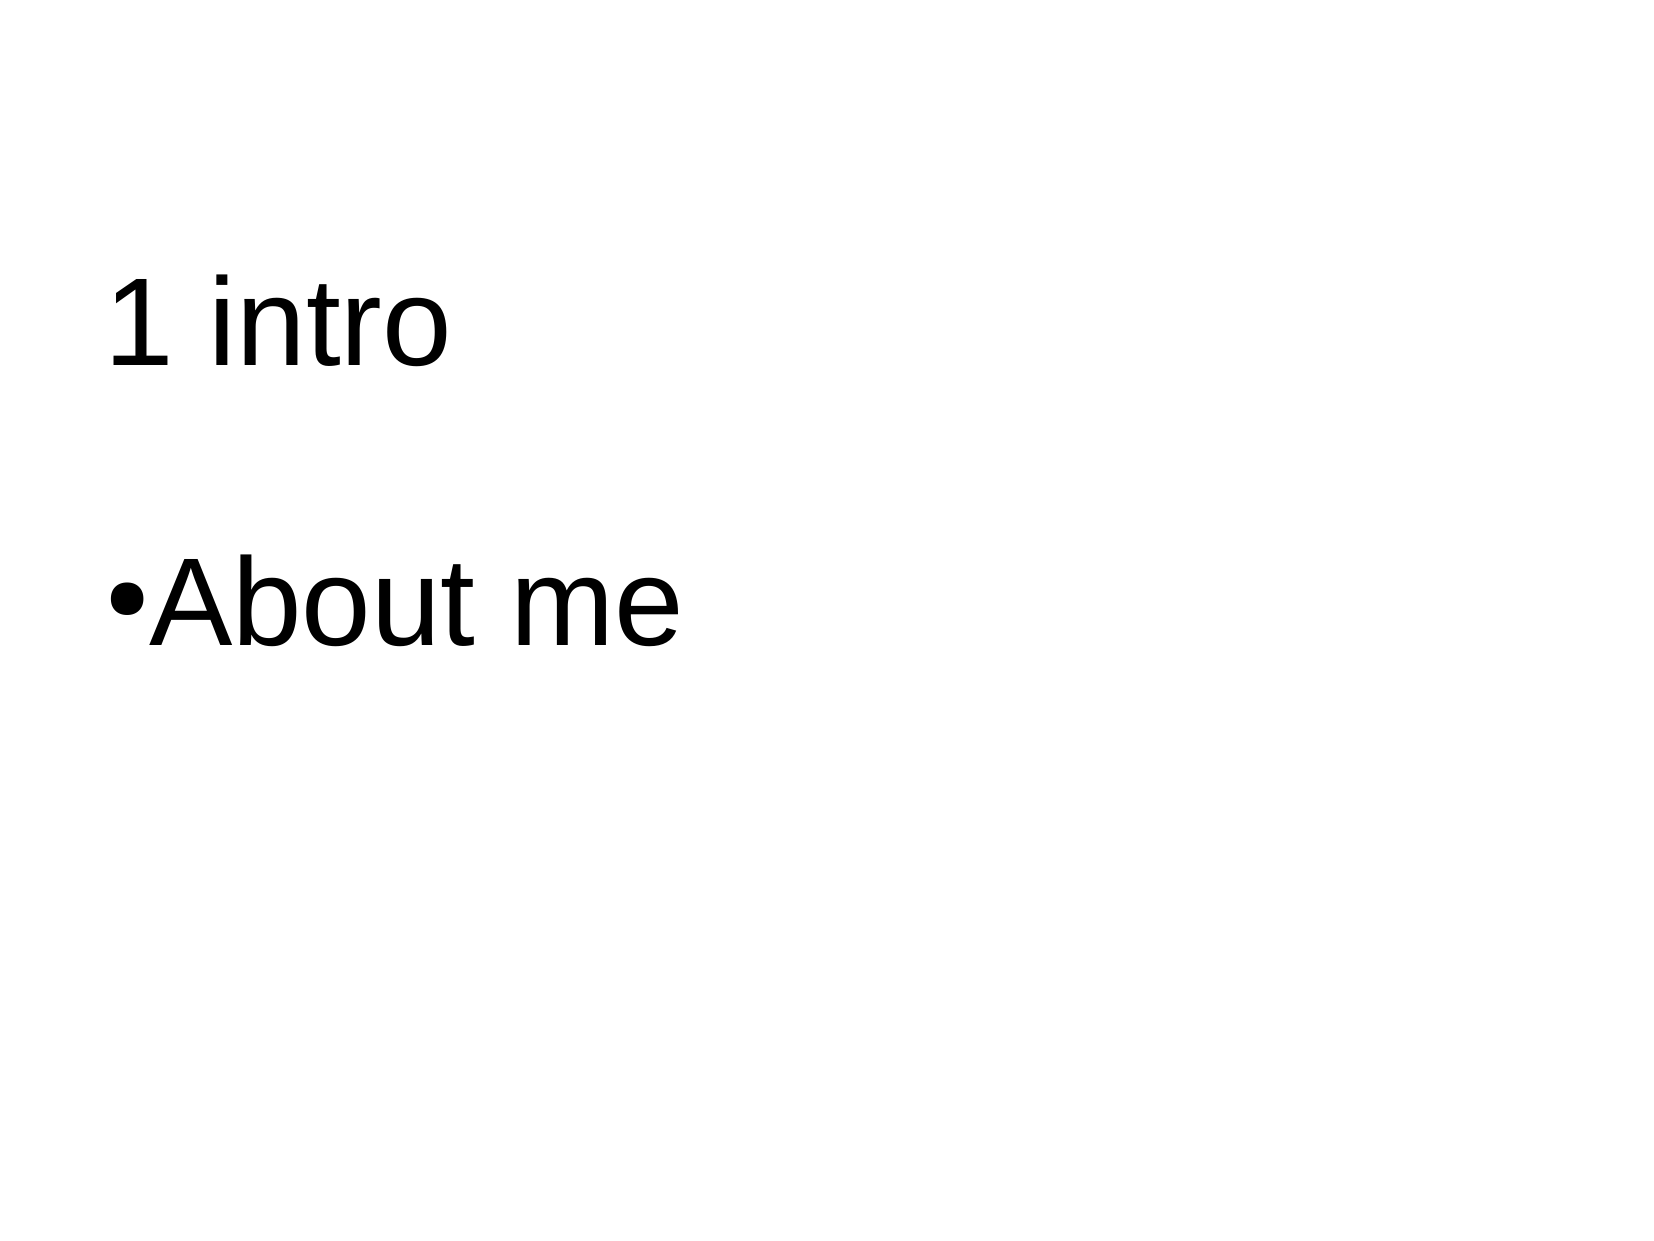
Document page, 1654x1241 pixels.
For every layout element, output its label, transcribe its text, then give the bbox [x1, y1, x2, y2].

text_box 1 intro About me [90, 105, 700, 540]
